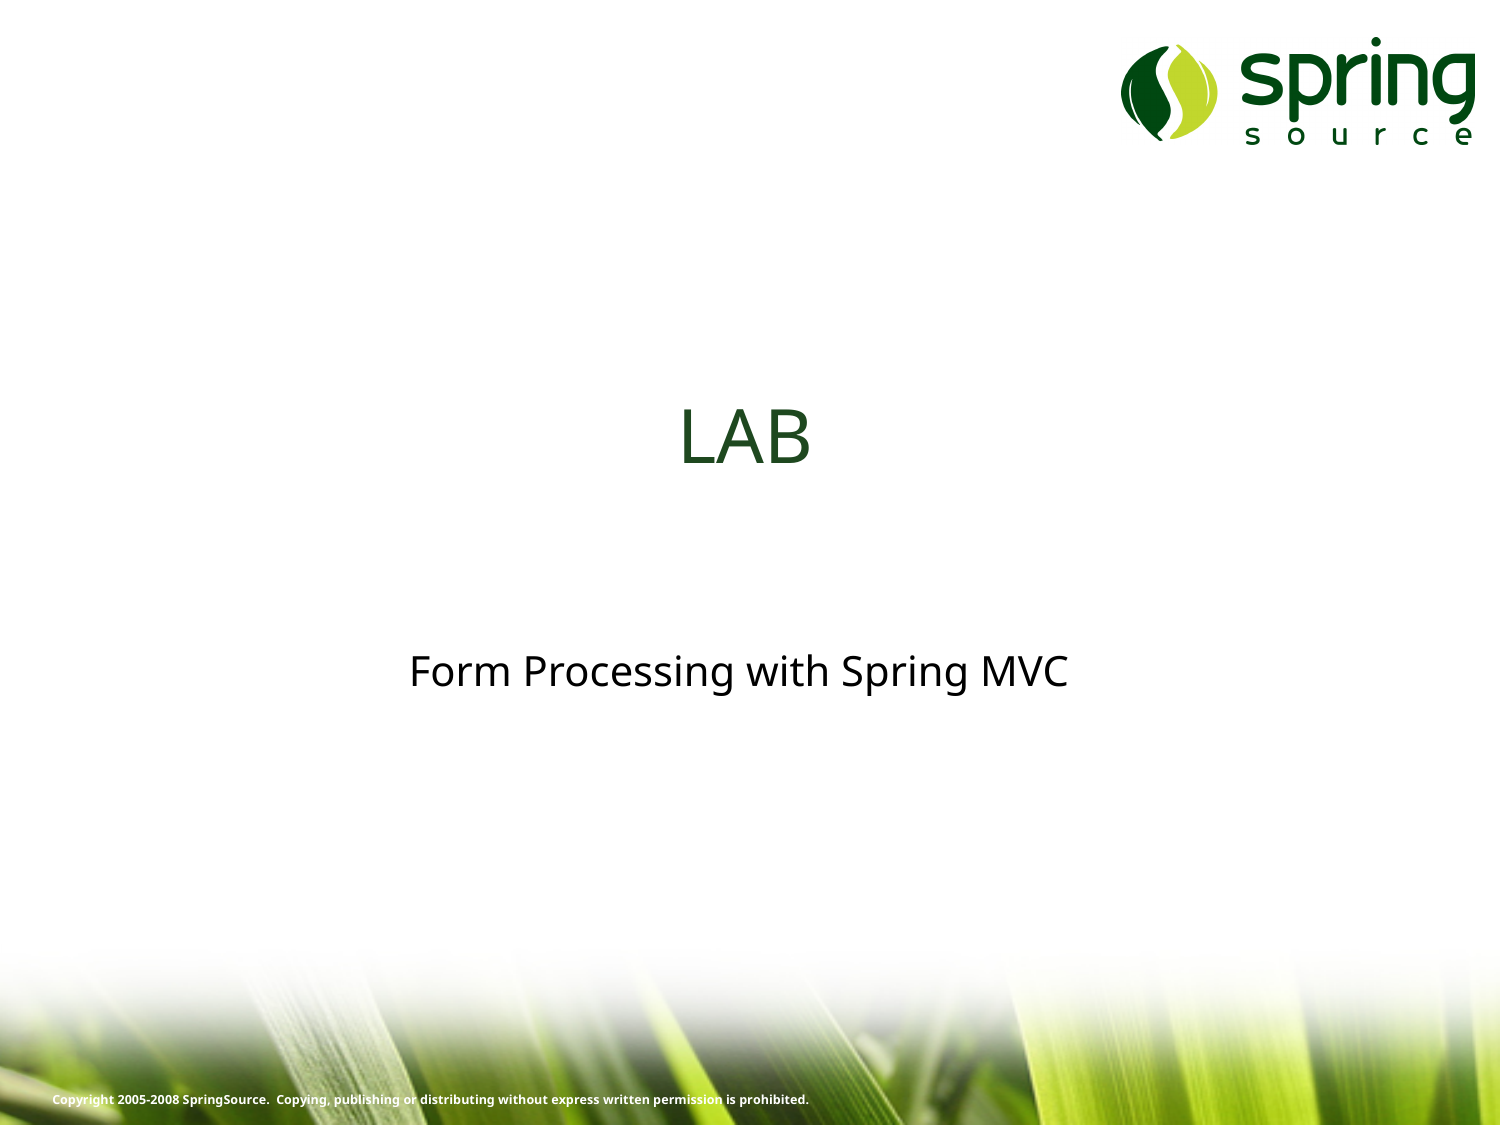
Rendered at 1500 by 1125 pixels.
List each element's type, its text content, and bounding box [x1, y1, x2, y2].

picture [1121, 37, 1475, 145]
subtitle Form Processing with Spring MVC [214, 499, 1265, 788]
title LAB [107, 340, 1383, 529]
picture [0, 944, 1500, 1125]
